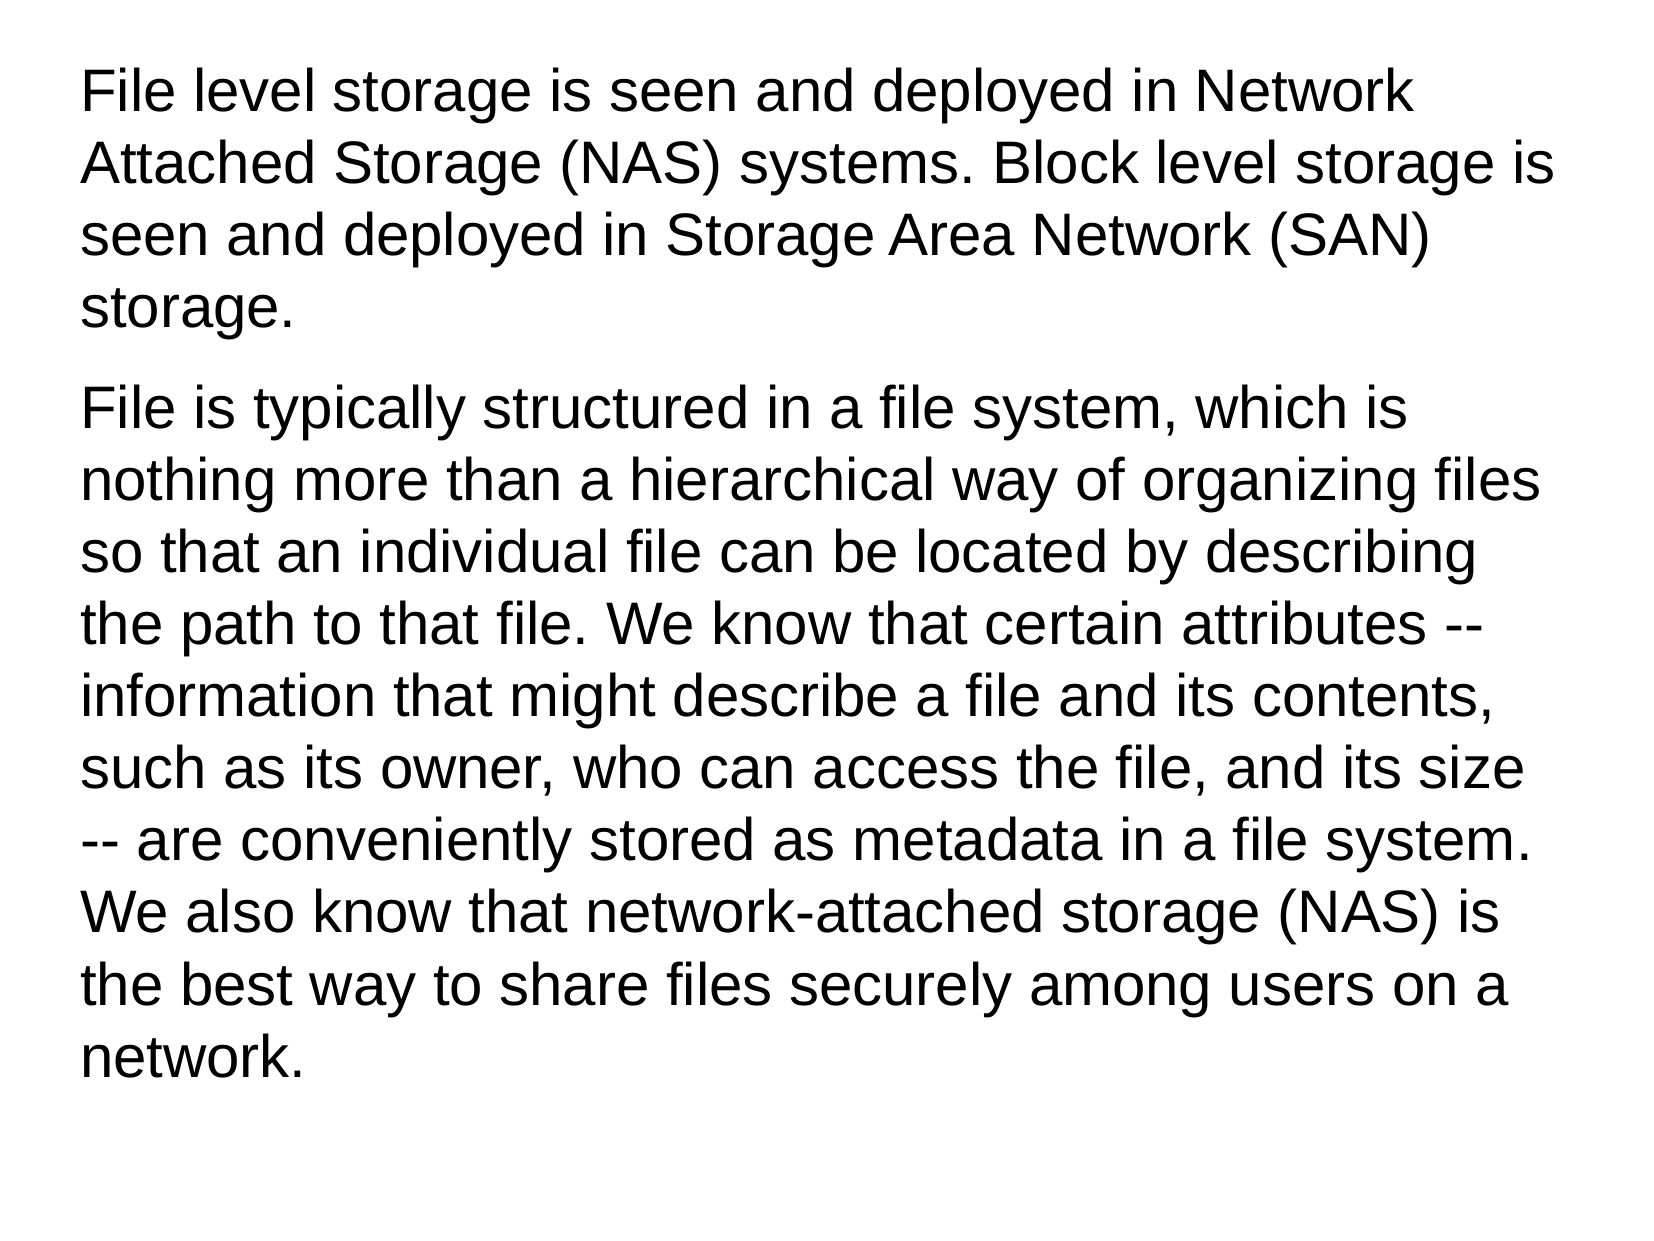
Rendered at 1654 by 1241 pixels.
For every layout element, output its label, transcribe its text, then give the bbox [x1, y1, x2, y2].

list File level storage is seen and deployed in Network Attached Storage (NAS) systems. Block level storage is seen and deployed in Storage Area Network (SAN) storage. File is typically structured in a file system, which is nothing more than a hierarchical way of organizing files so that an individual file can be located by describing the path to that file. We know that certain attributes -- information that might describe a file and its contents, such as its owner, who can access the file, and its size -- are conveniently stored as metadata in a file system. We also know that network-attached storage (NAS) is the best way to share files securely among users on a network. [80, 51, 1569, 1096]
